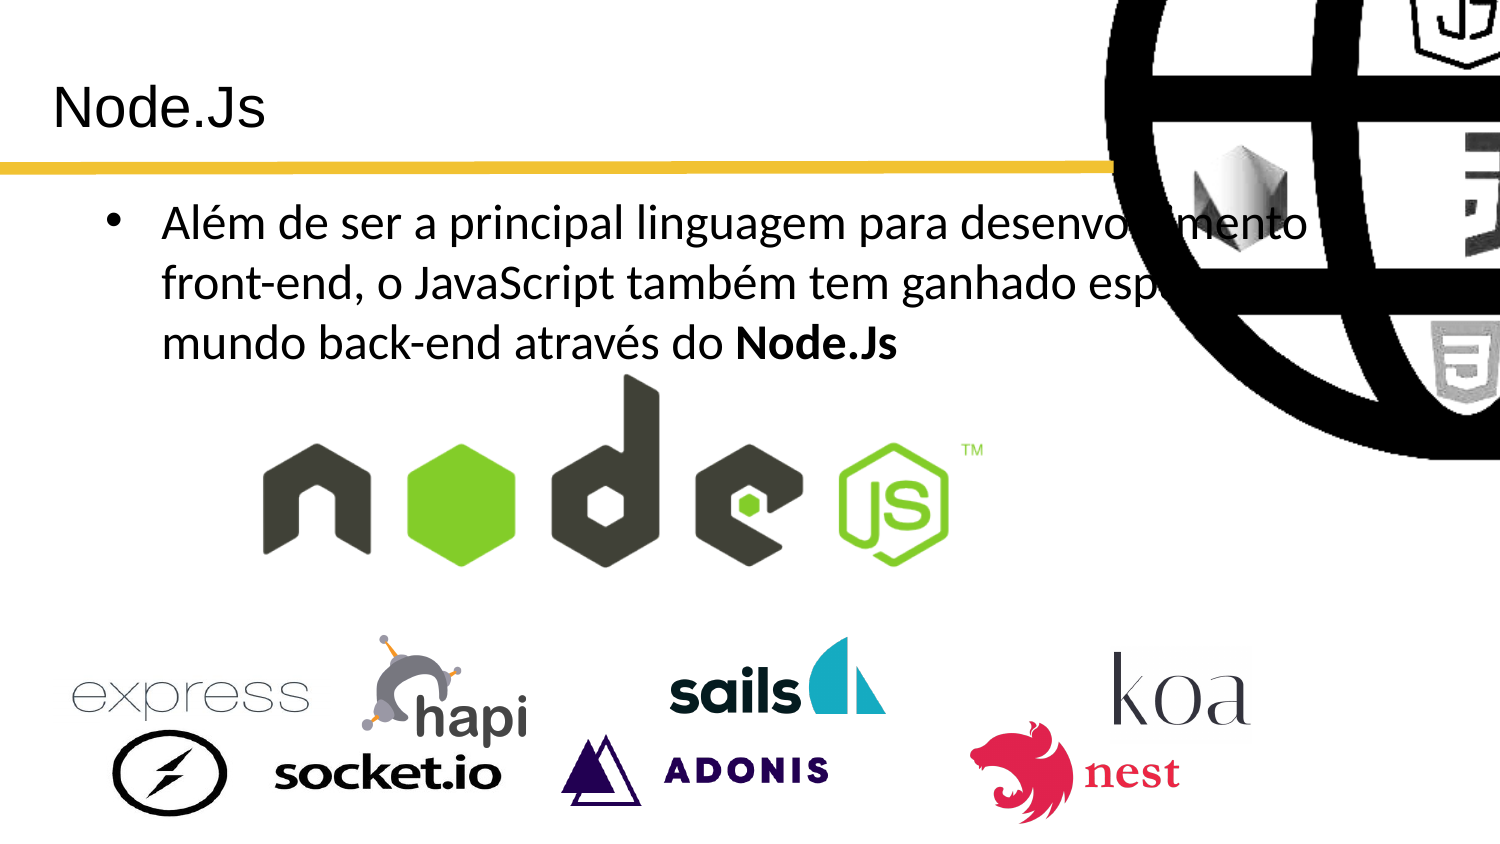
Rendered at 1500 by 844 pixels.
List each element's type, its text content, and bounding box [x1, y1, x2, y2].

picture [968, 646, 1252, 824]
picture [561, 734, 829, 807]
text_box Node.Js [37, 33, 1463, 175]
picture [1078, 0, 1500, 532]
picture [53, 283, 994, 823]
text_box Além de ser a principal linguagem para desenvolvimento front-end, o JavaScript também tem ganhado espaço no mundo back-end através do Node.Js [89, 182, 1425, 329]
